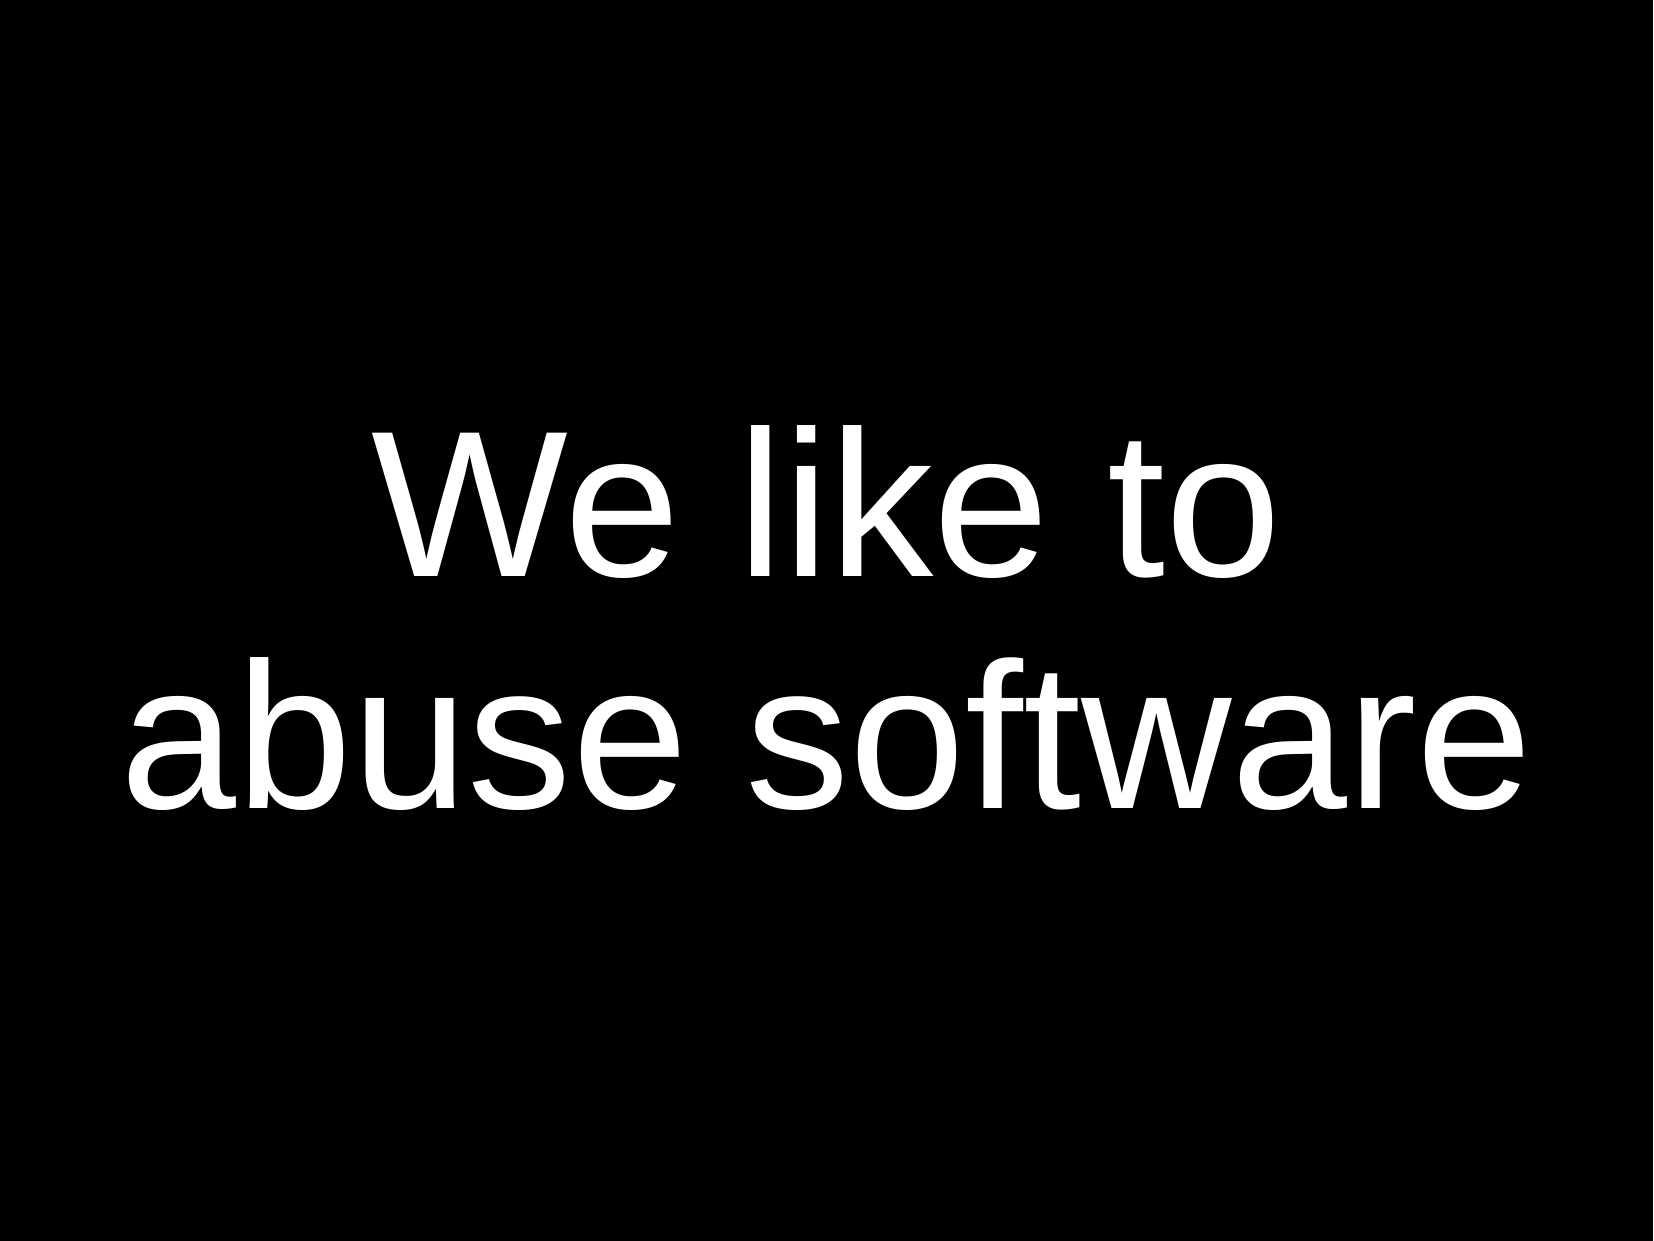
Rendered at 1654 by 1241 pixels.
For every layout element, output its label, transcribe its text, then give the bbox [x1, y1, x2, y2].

title We like to abuse software [82, 101, 1571, 1140]
